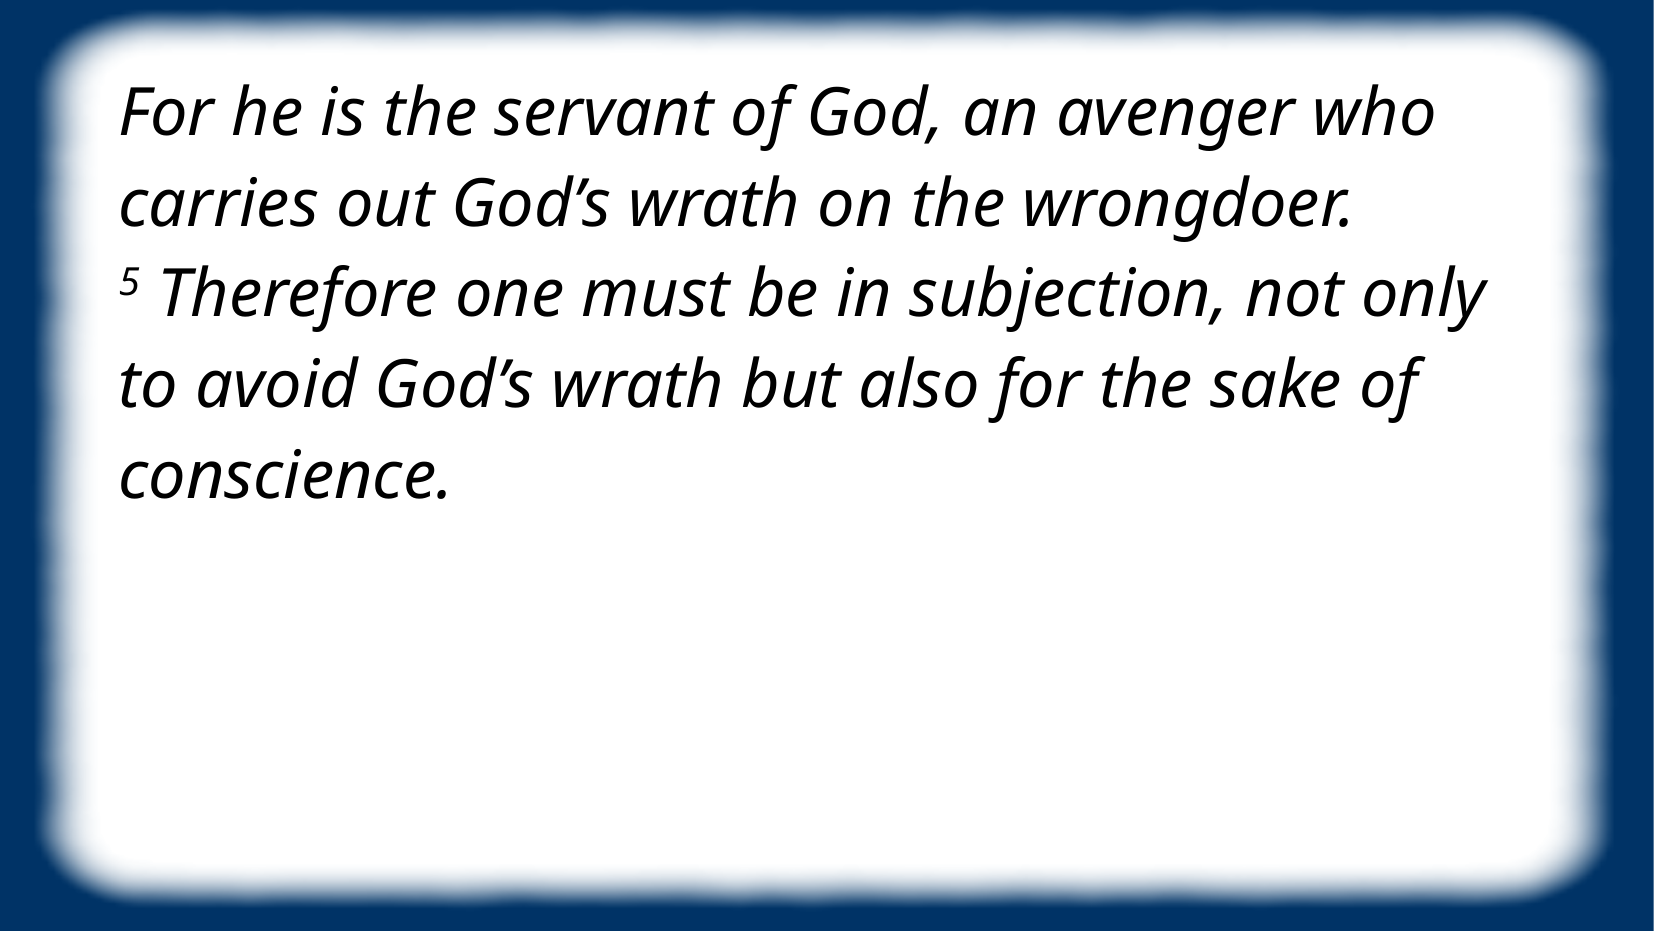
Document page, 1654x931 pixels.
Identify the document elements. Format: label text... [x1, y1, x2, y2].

text_box For he is the servant of God, an avenger who carries out God’s wrath on the wrongdoer. 5 Therefore one must be in subjection, not only to avoid God’s wrath but also for the sake of conscience. [103, 56, 1561, 516]
picture [0, 0, 1654, 931]
